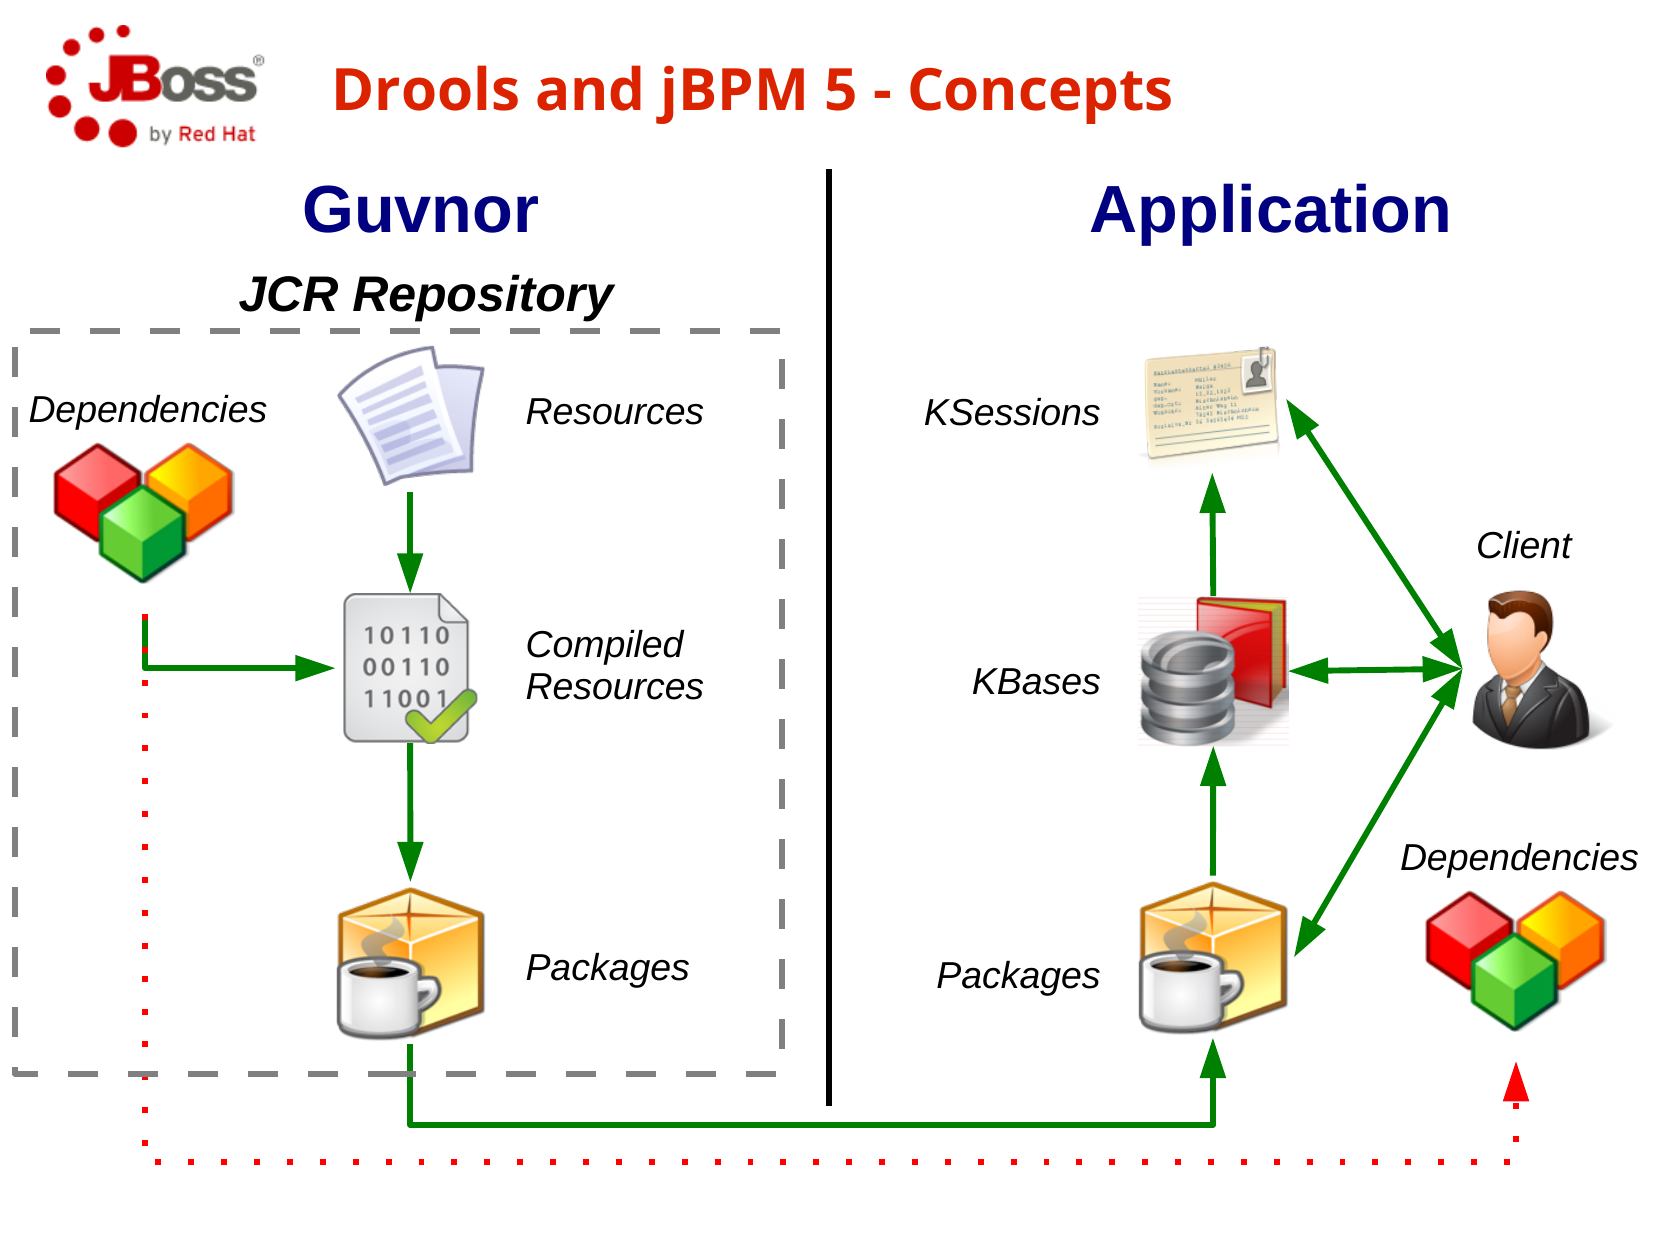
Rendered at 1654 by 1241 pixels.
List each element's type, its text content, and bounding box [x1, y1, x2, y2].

text_box Resources [510, 383, 720, 444]
text_box Compiled Resources [510, 616, 720, 719]
text_box Dependencies [13, 381, 284, 442]
picture [44, 442, 245, 614]
picture [1138, 325, 1287, 474]
picture [46, 25, 266, 149]
picture [1462, 587, 1625, 751]
text_box KSessions [909, 385, 1117, 445]
text_box KBases [957, 653, 1116, 714]
picture [1131, 875, 1295, 1039]
text_box Guvnor [287, 166, 555, 259]
text_box Client [1461, 517, 1587, 578]
picture [329, 881, 492, 1045]
text_box Packages [510, 939, 706, 1000]
title Drools and jBPM 5 - Concepts [331, 32, 1538, 151]
picture [335, 593, 486, 744]
text_box JCR Repository [223, 259, 629, 334]
text_box Application [1075, 166, 1469, 261]
picture [335, 341, 486, 492]
text_box Packages [921, 947, 1117, 1008]
picture [1138, 596, 1289, 747]
text_box Dependencies [1385, 829, 1654, 889]
picture [1416, 889, 1617, 1062]
